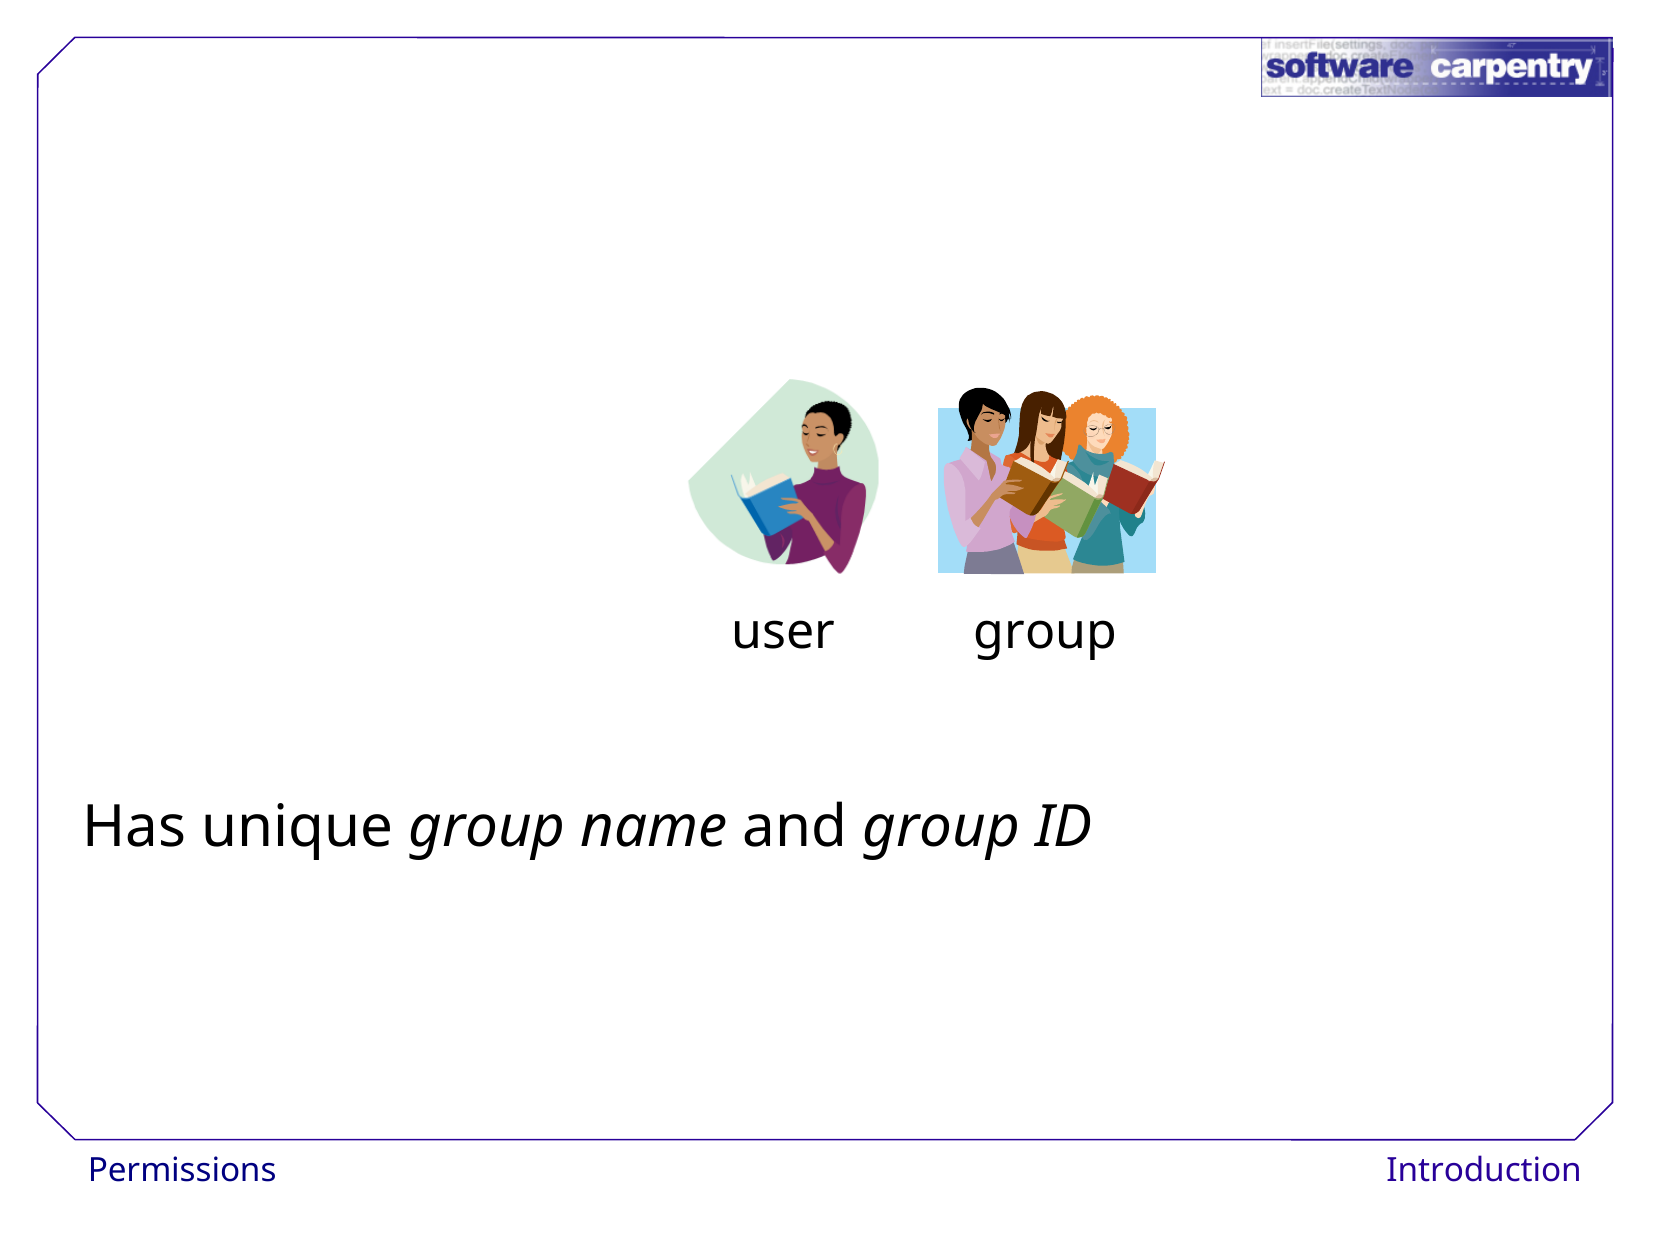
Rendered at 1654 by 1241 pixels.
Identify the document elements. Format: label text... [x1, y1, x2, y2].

table_header group [914, 596, 1177, 683]
picture [1261, 39, 1613, 97]
text_box Has unique group name and group ID [67, 745, 1258, 866]
picture [673, 378, 891, 583]
picture [938, 387, 1165, 575]
table_header [390, 596, 652, 683]
table_header user [652, 596, 914, 683]
